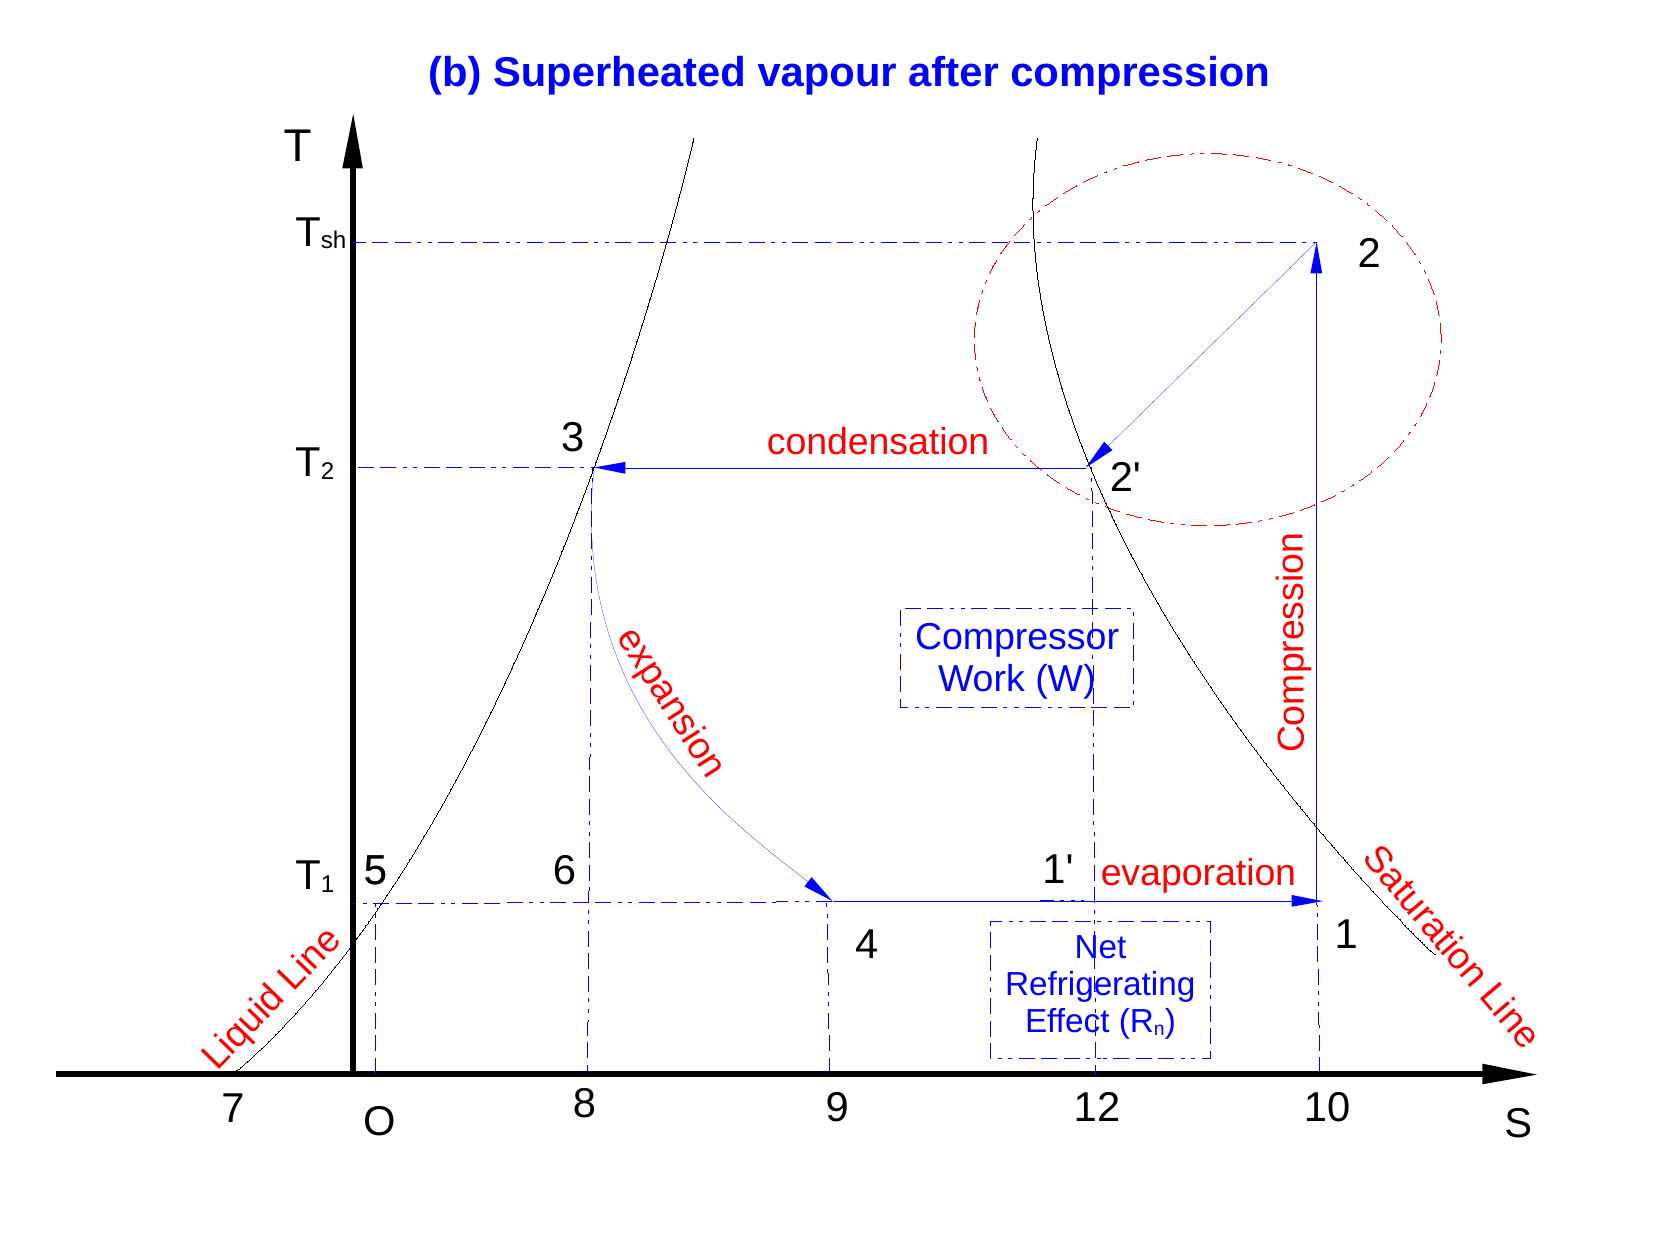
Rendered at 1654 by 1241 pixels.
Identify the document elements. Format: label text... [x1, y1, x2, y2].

text_box 2 [1343, 221, 1406, 302]
text_box expansion [594, 602, 751, 802]
text_box 4 [840, 913, 895, 975]
text_box 1 [1319, 903, 1388, 965]
text_box evaporation [1086, 844, 1312, 901]
text_box condensation [752, 413, 1004, 471]
text_box [1040, 463, 1095, 503]
text_box 9 [810, 1075, 864, 1138]
text_box 12 [1058, 1075, 1136, 1138]
text_box O [348, 1090, 411, 1152]
text_box [974, 153, 1442, 505]
text_box T [268, 112, 339, 184]
text_box Tsh [280, 200, 362, 276]
text_box Compression [1261, 517, 1320, 768]
text_box T2 [280, 431, 350, 507]
text_box T1 [280, 844, 350, 920]
text_box 10 [1289, 1075, 1366, 1138]
text_box Net Refrigerating Effect (Rn) [990, 921, 1211, 1059]
text_box 5 [349, 839, 403, 901]
text_box [1110, 244, 1316, 526]
text_box 8 [558, 1072, 611, 1134]
text_box 2' [1095, 446, 1158, 526]
text_box 3 [546, 406, 590, 479]
text_box S [1489, 1092, 1557, 1168]
text_box 1' [1027, 838, 1096, 900]
text_box 6 [538, 839, 592, 901]
text_box 7 [206, 1077, 260, 1139]
text_box (b) Superheated vapour after compression [413, 41, 1286, 103]
text_box Compressor Work (W) [900, 608, 1134, 708]
text_box Liquid Line [177, 902, 365, 1093]
text_box Saturation Line [1340, 820, 1566, 1073]
